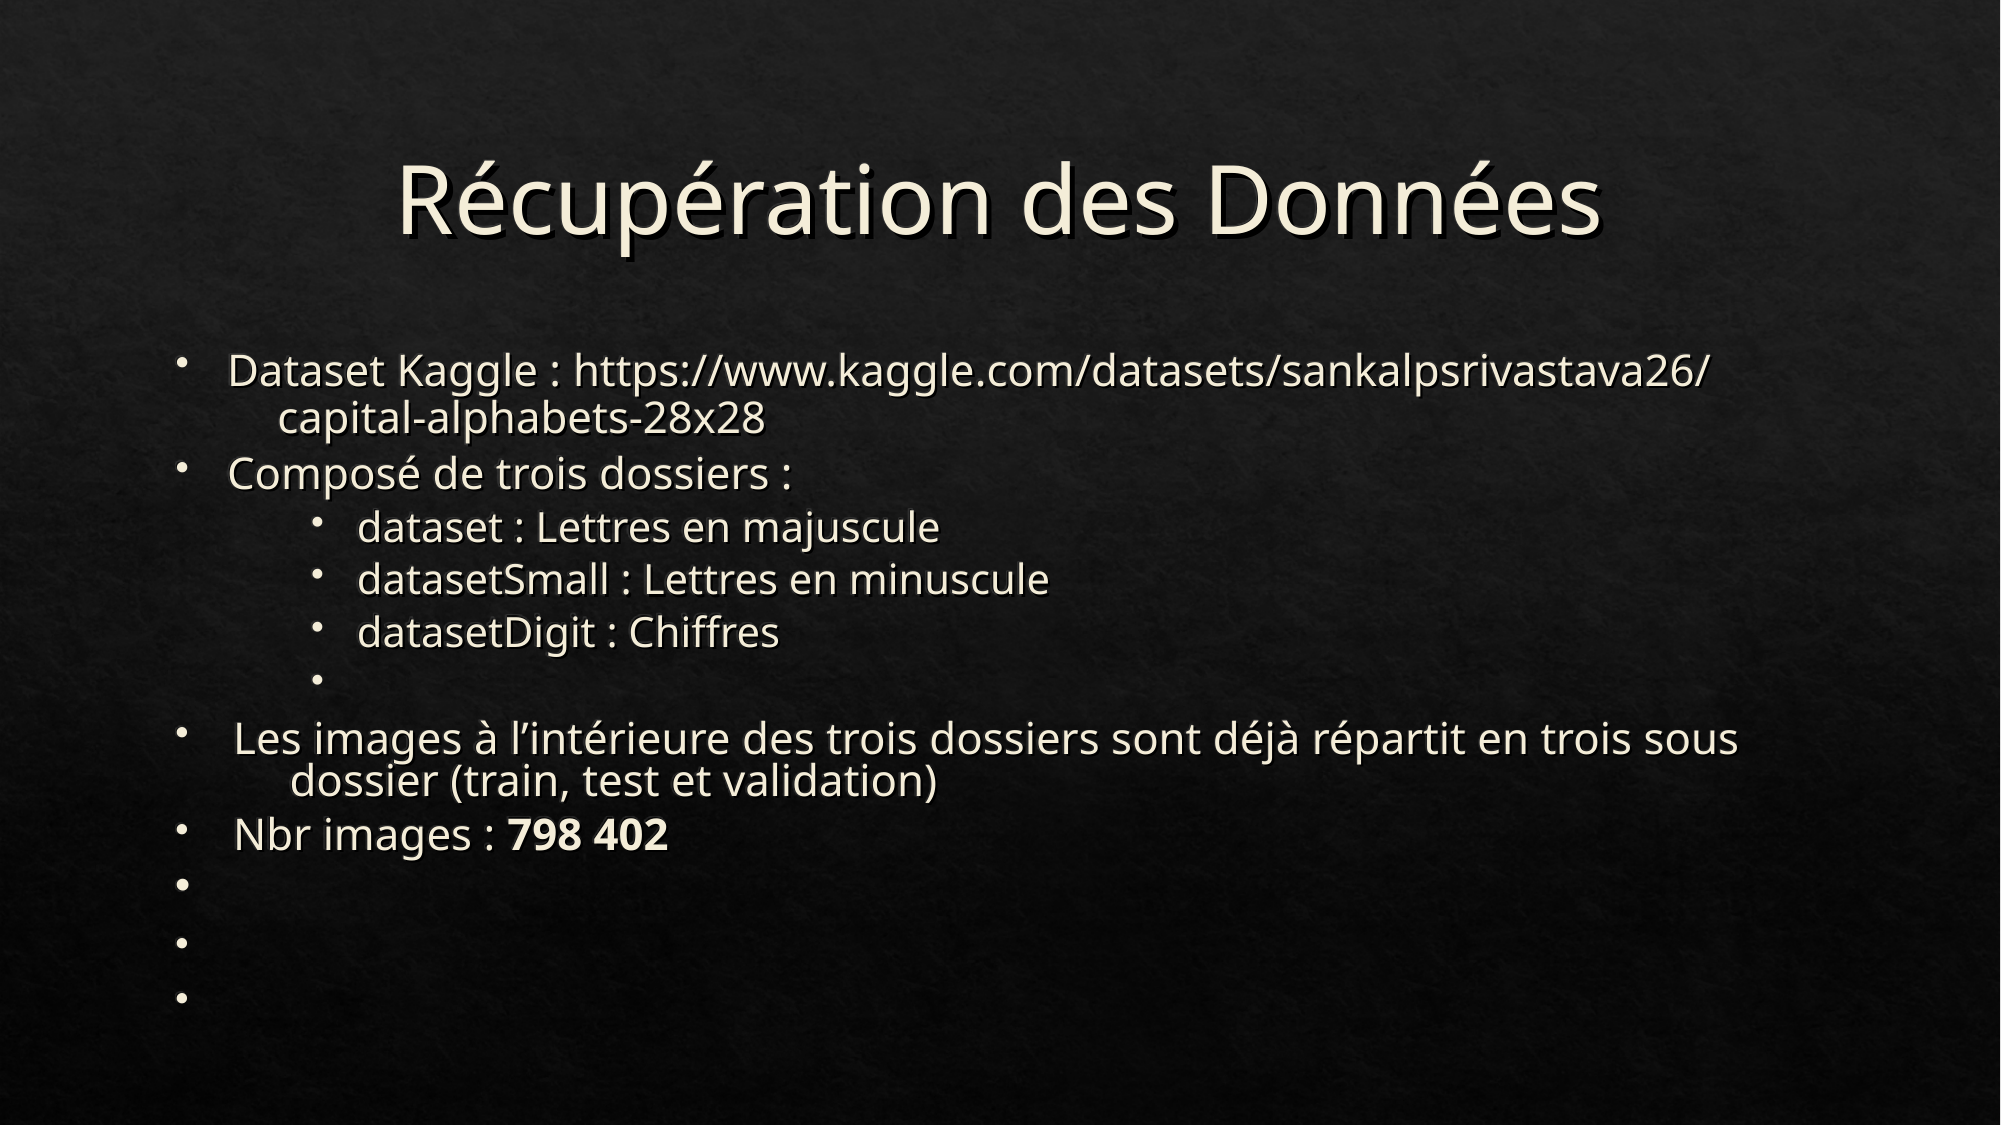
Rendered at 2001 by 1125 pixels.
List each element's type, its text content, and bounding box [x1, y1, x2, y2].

list Dataset Kaggle : https://www.kaggle.com/datasets/sankalpsrivastava26/capital-alphabets-28x28 Composé de trois dossiers : dataset : Lettres en majuscule datasetSmall : Lettres en minuscule datasetDigit : Chiffres Les images à l’intérieure des trois dossiers sont déjà répartit en trois sous dossier (train, test et validation) Nbr images : 798 402 [149, 340, 1849, 962]
title Récupération des Données [149, 99, 1849, 307]
